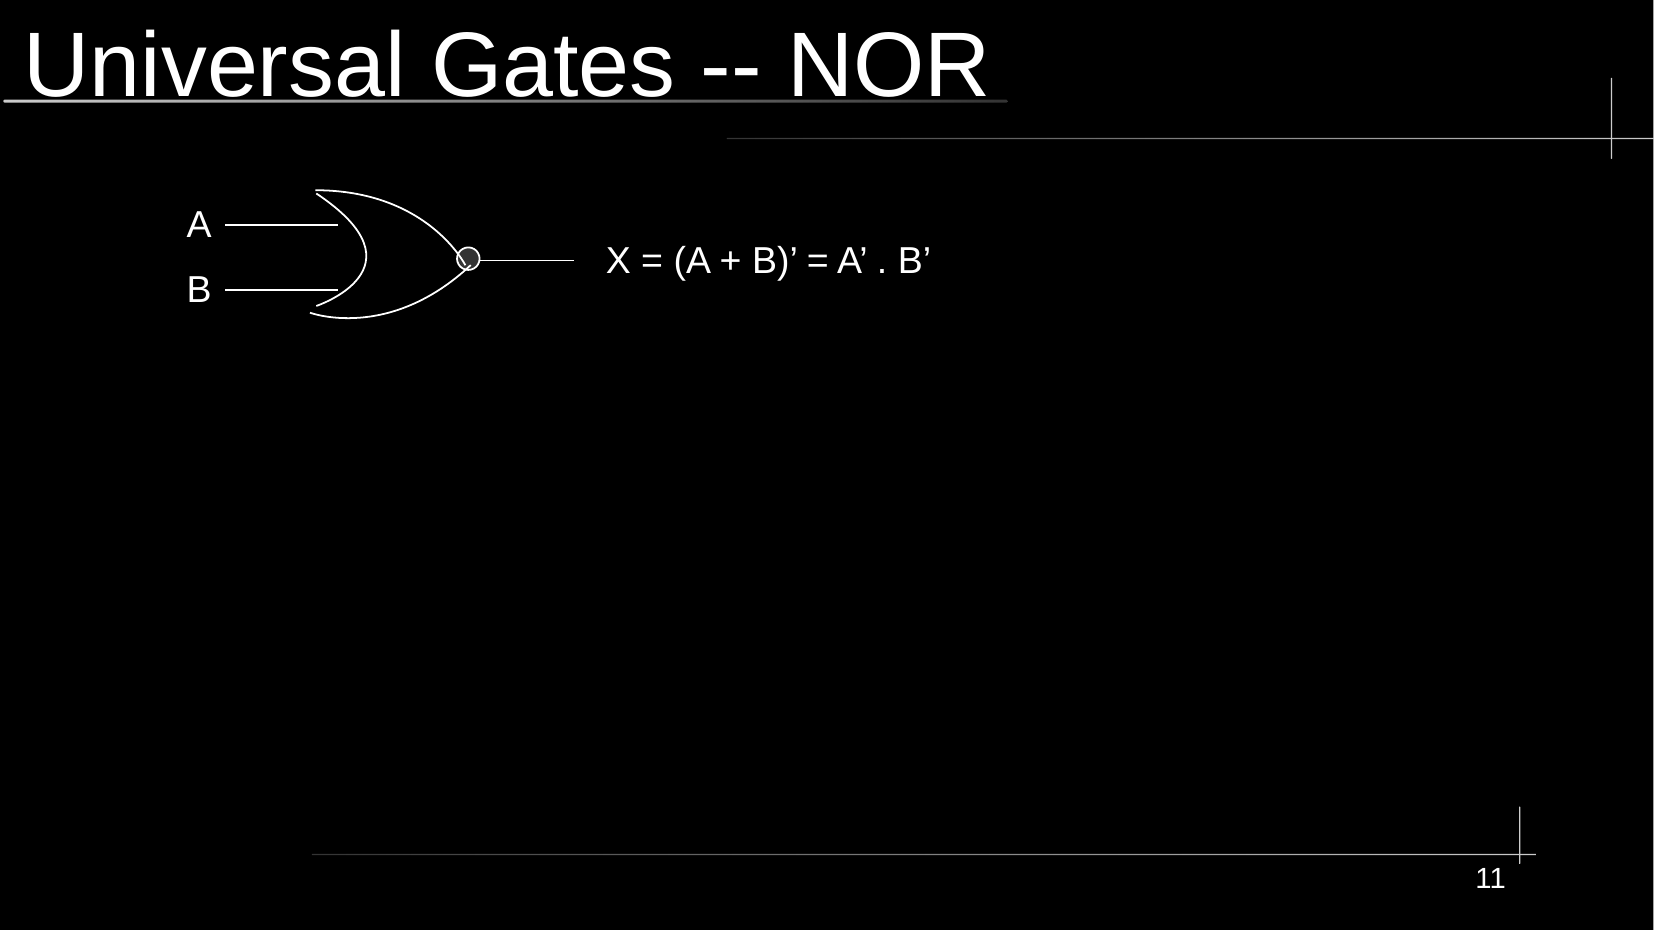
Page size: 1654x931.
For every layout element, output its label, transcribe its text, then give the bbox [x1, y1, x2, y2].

text_box B [171, 261, 227, 319]
title Universal Gates -- NOR [23, 11, 1589, 119]
text_box A [171, 196, 227, 254]
text_box [457, 247, 480, 270]
text_box X = (A + B)’ = A’ . B’ [591, 231, 946, 289]
